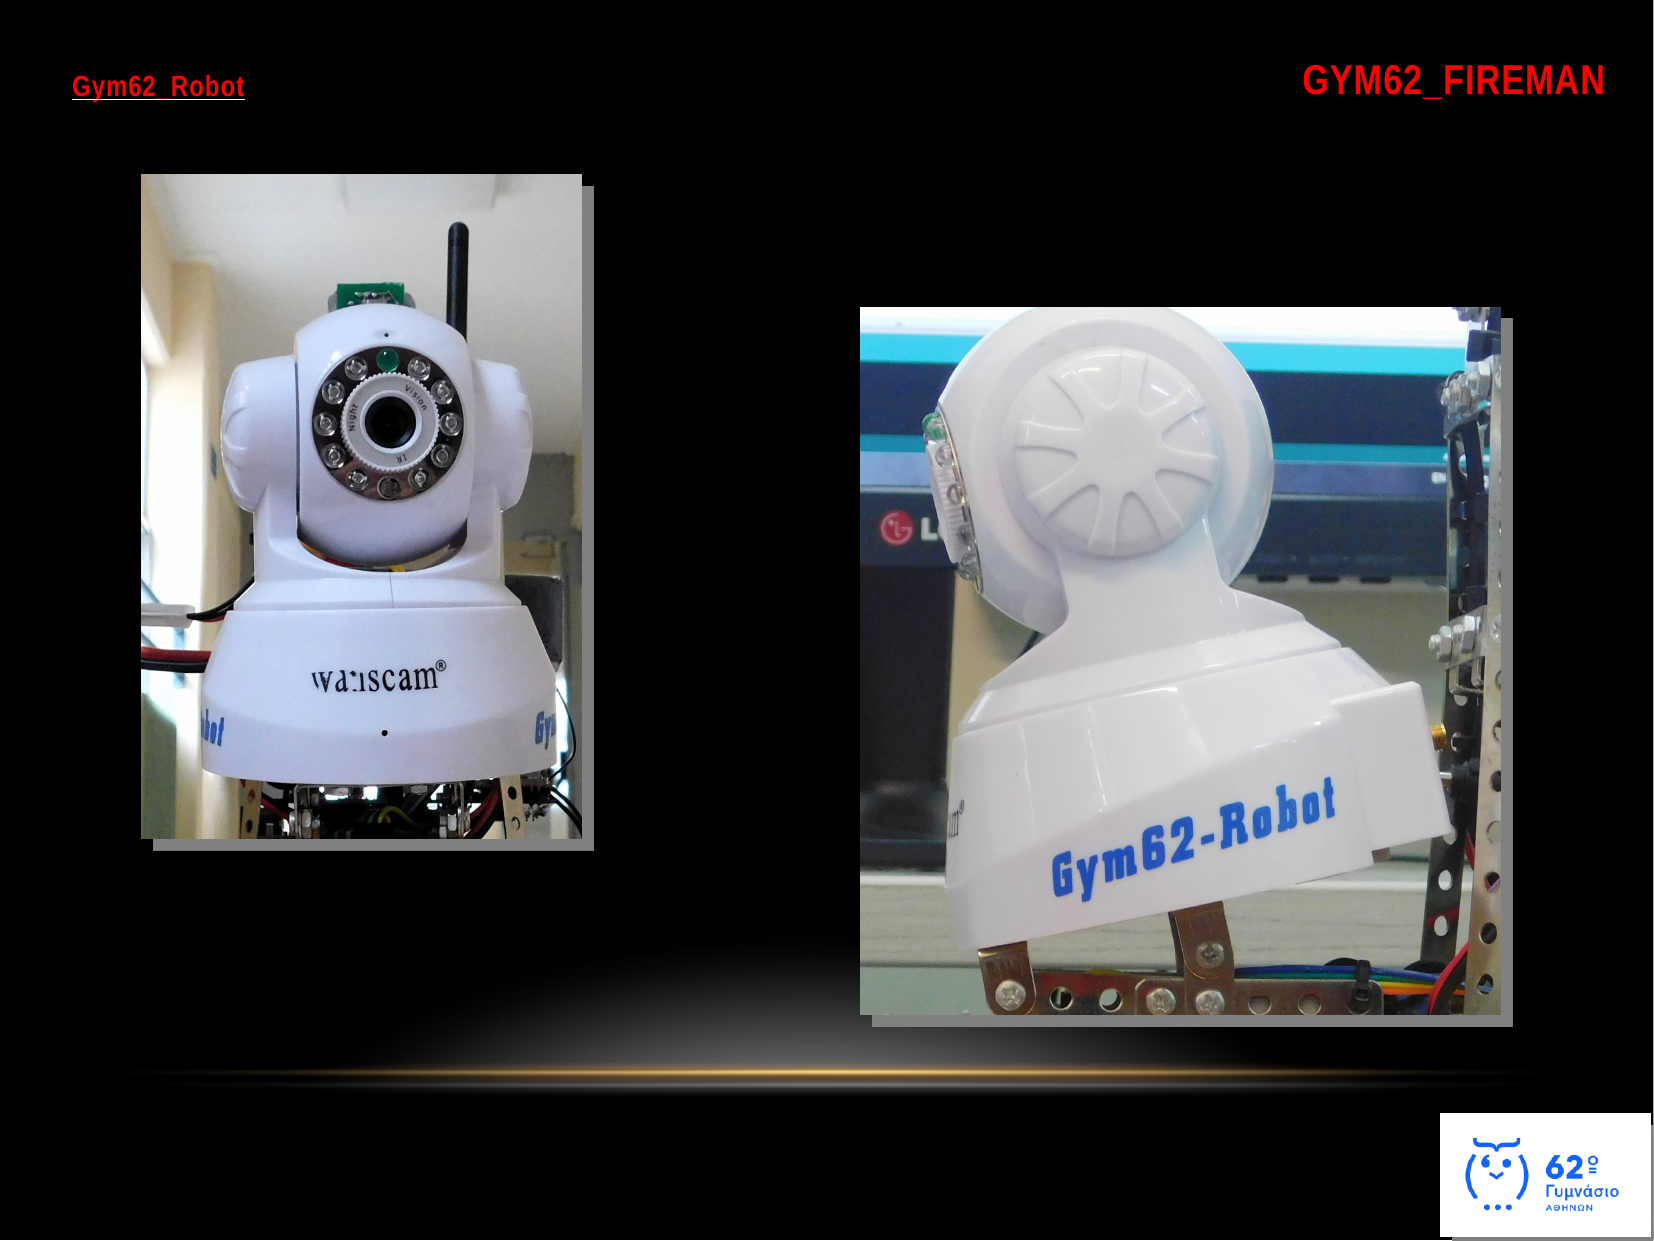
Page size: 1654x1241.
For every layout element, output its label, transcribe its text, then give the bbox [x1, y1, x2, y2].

text_box Gym62_FireMan [1260, 20, 1647, 111]
text_box Gym62_Robot [41, 41, 276, 111]
picture [0, 0, 1654, 1240]
